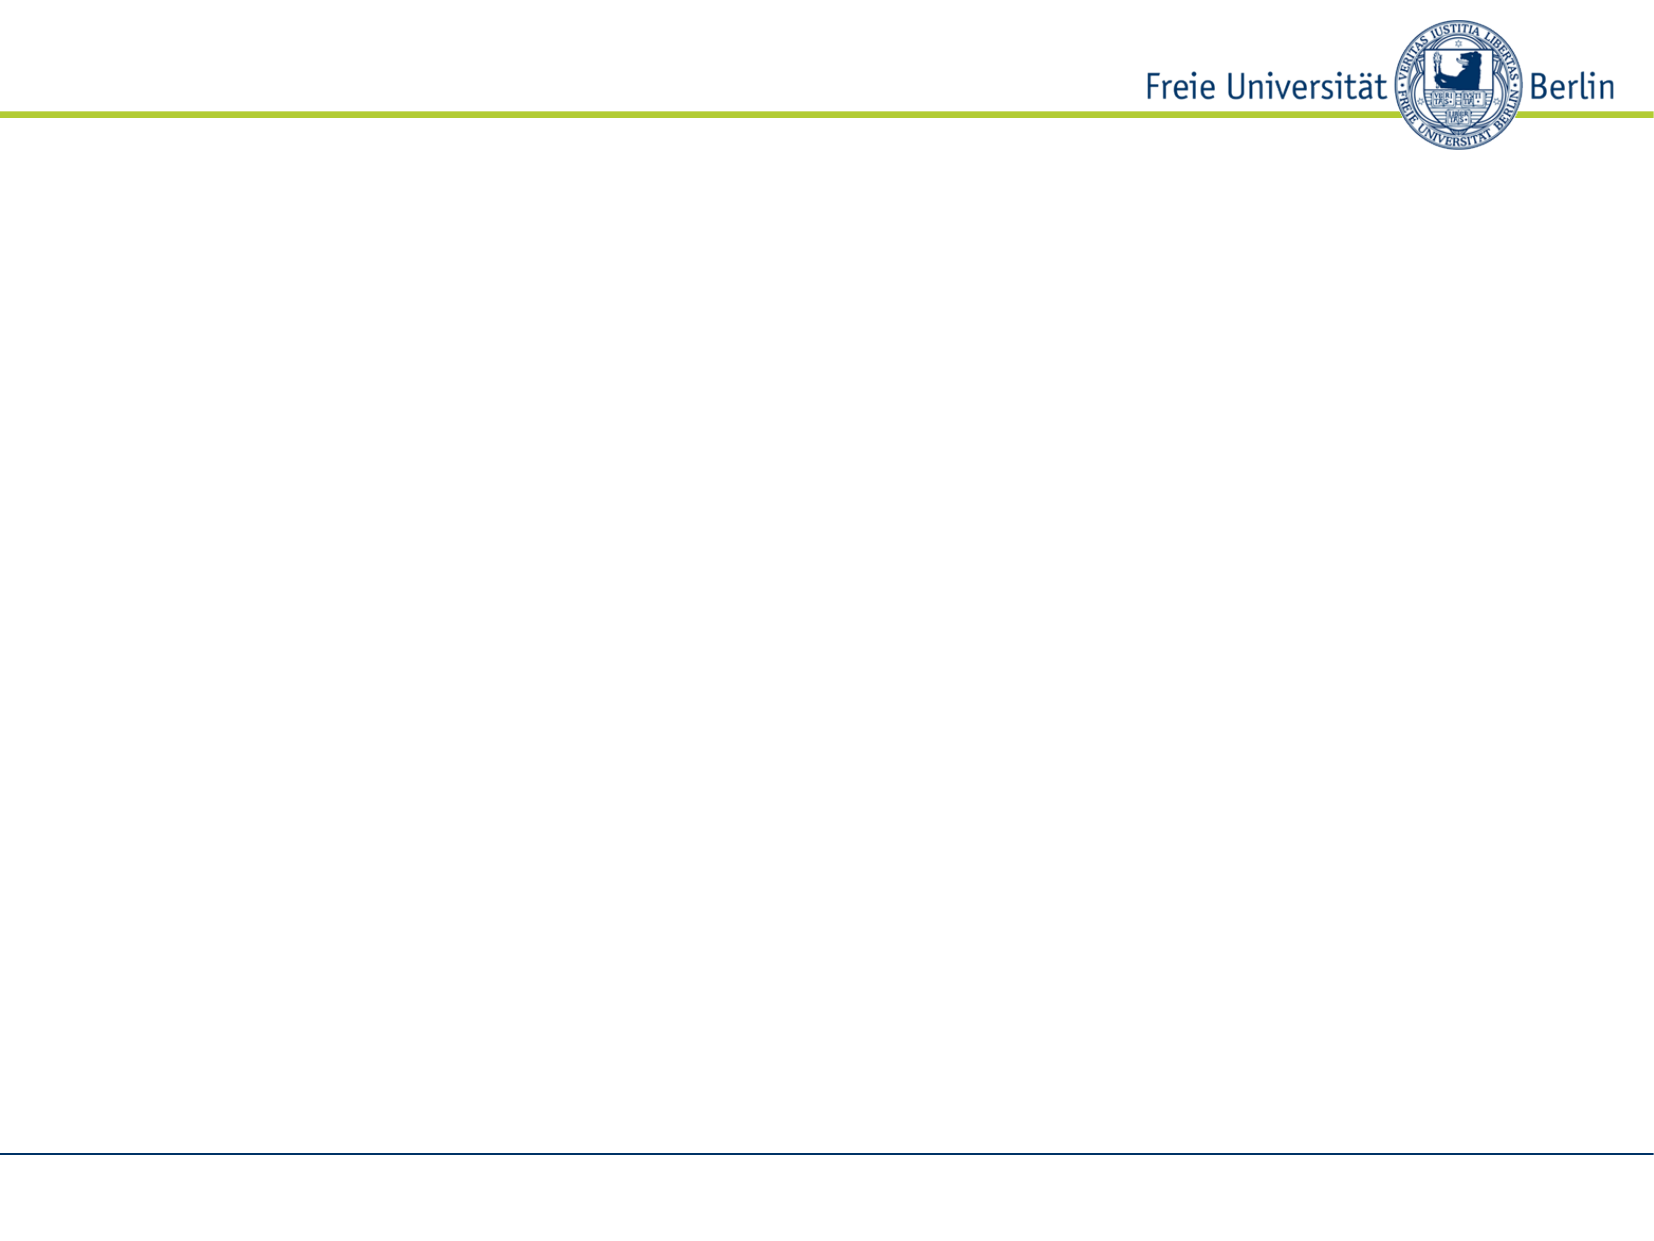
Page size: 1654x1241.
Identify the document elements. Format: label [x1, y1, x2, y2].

picture [1139, 20, 1620, 151]
